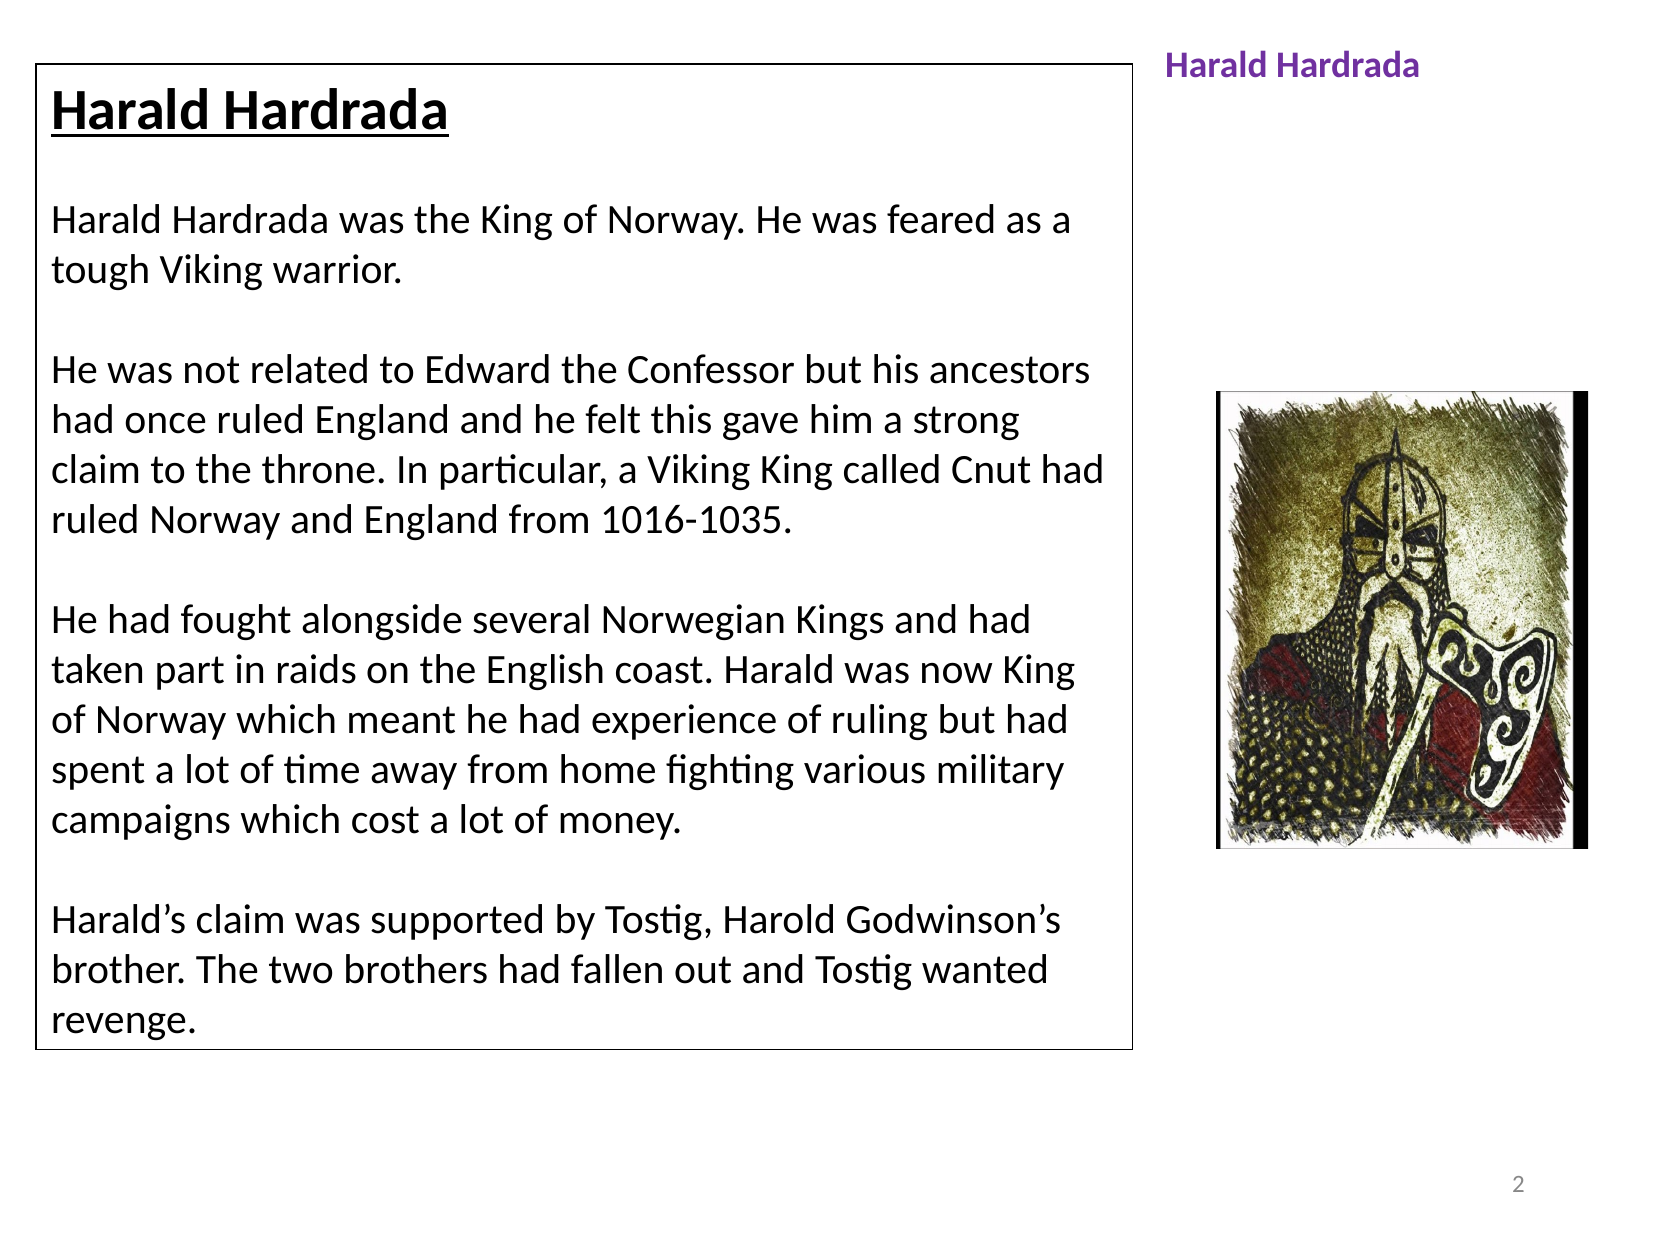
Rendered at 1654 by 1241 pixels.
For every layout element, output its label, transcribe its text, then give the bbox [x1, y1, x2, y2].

text_box Harald Hardrada [1150, 32, 1560, 93]
picture [1216, 391, 1589, 849]
slide_number <number> [1167, 1149, 1540, 1216]
text_box Harald Hardrada Harald Hardrada was the King of Norway. He was feared as a tough Viking warrior. He was not related to Edward the Confessor but his ancestors had once ruled England and he felt this gave him a strong claim to the throne. In particular, a Viking King called Cnut had ruled Norway and England from 1016-1035. He had fought alongside several Norwegian Kings and had taken part in raids on the English coast. Harald was now King of Norway which meant he had experience of ruling but had spent a lot of time away from home fighting various military campaigns which cost a lot of money. Harald’s claim was supported by Tostig, Harold Godwinson’s brother. The two brothers had fallen out and Tostig wanted revenge. [35, 64, 1133, 1050]
